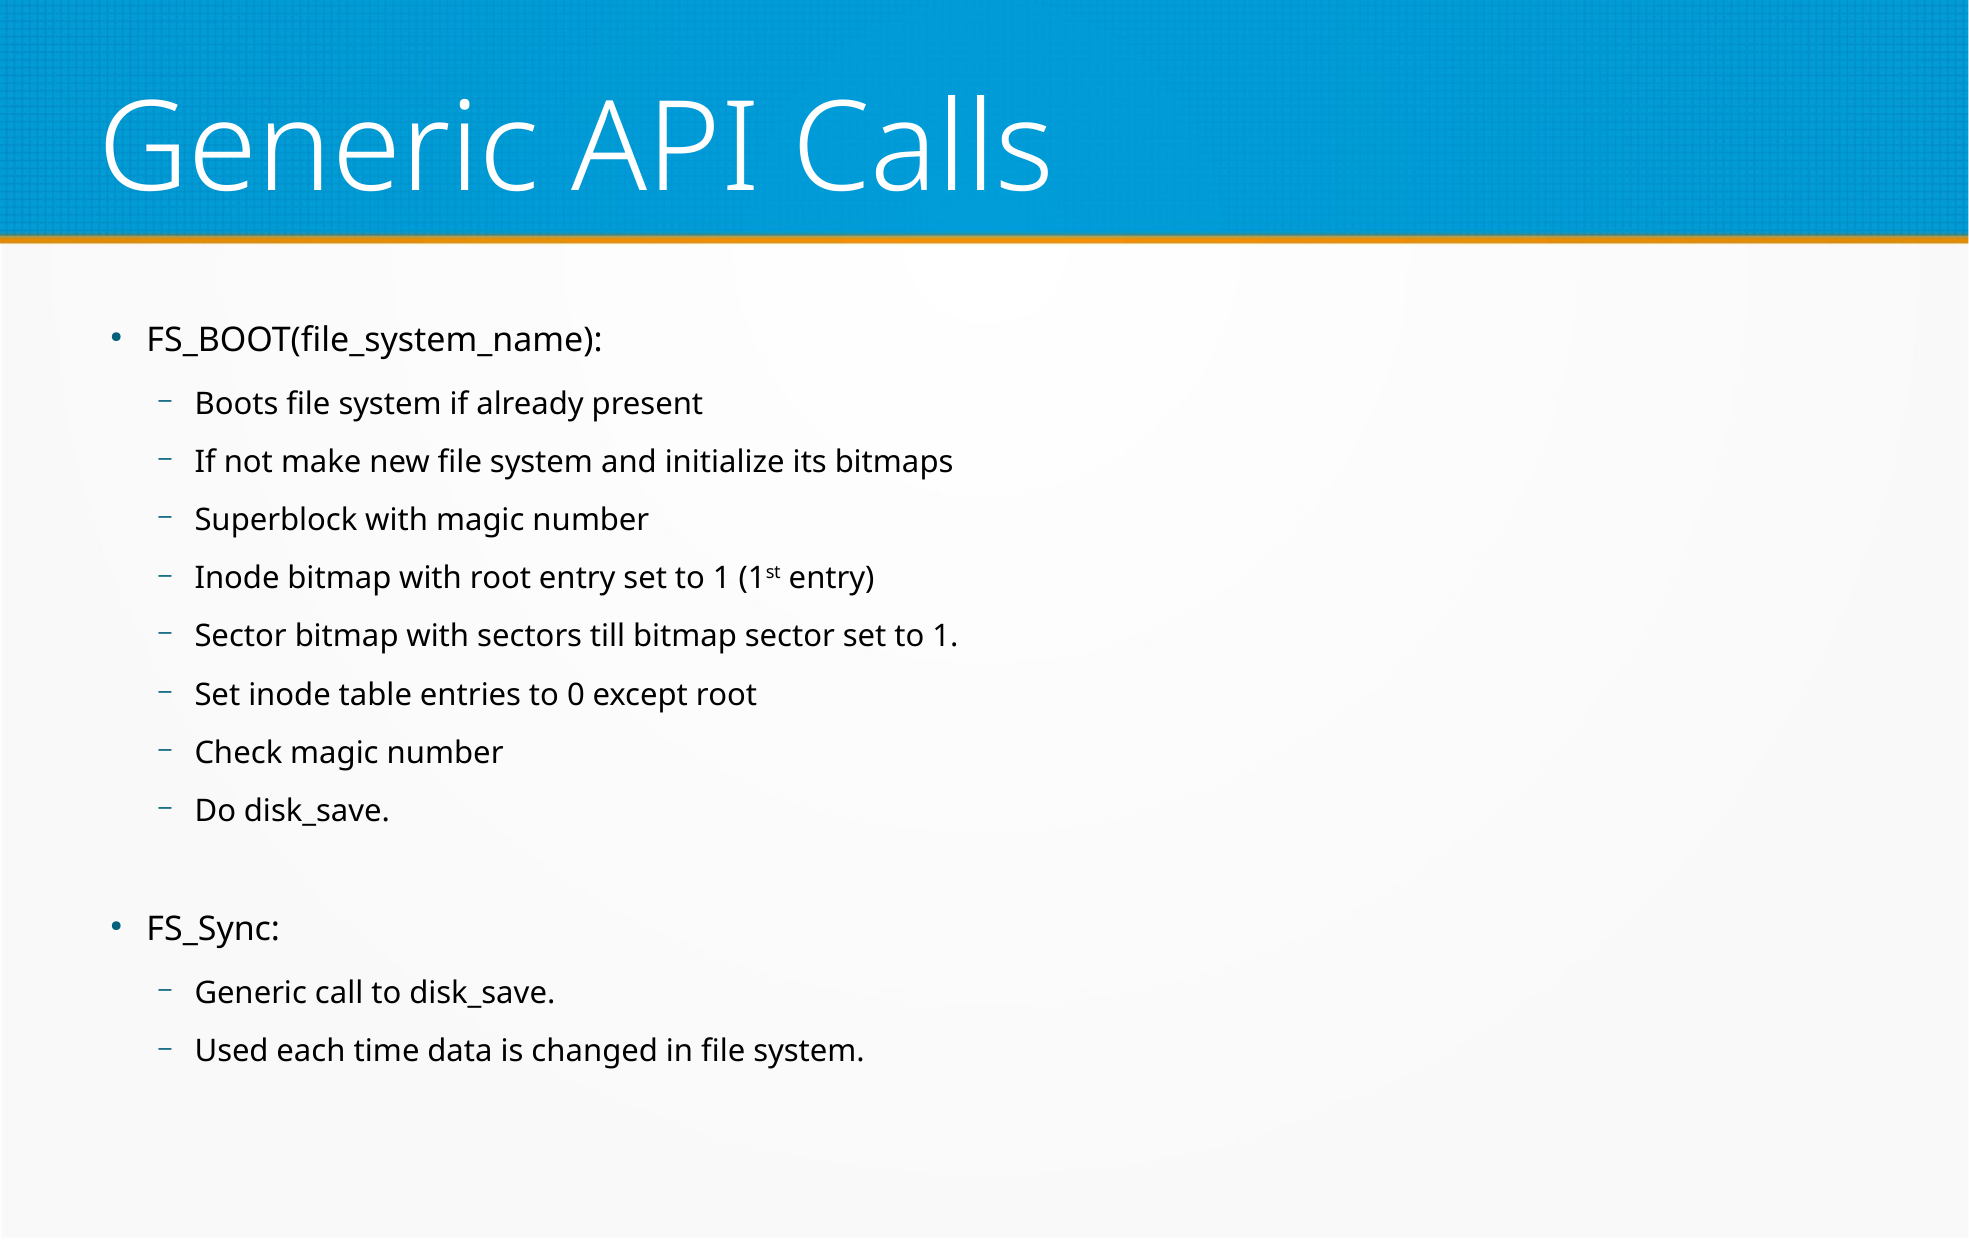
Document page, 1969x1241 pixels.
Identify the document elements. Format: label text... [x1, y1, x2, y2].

list FS_BOOT(file_system_name): Boots file system if already present If not make new file system and initialize its bitmaps Superblock with magic number Inode bitmap with root entry set to 1 (1st entry) Sector bitmap with sectors till bitmap sector set to 1. Set inode table entries to 0 except root Check magic number Do disk_save. FS_Sync: Generic call to disk_save. Used each time data is changed in file system. [98, 315, 1861, 1081]
picture [0, 233, 1969, 1241]
title Generic API Calls [98, 19, 1870, 227]
